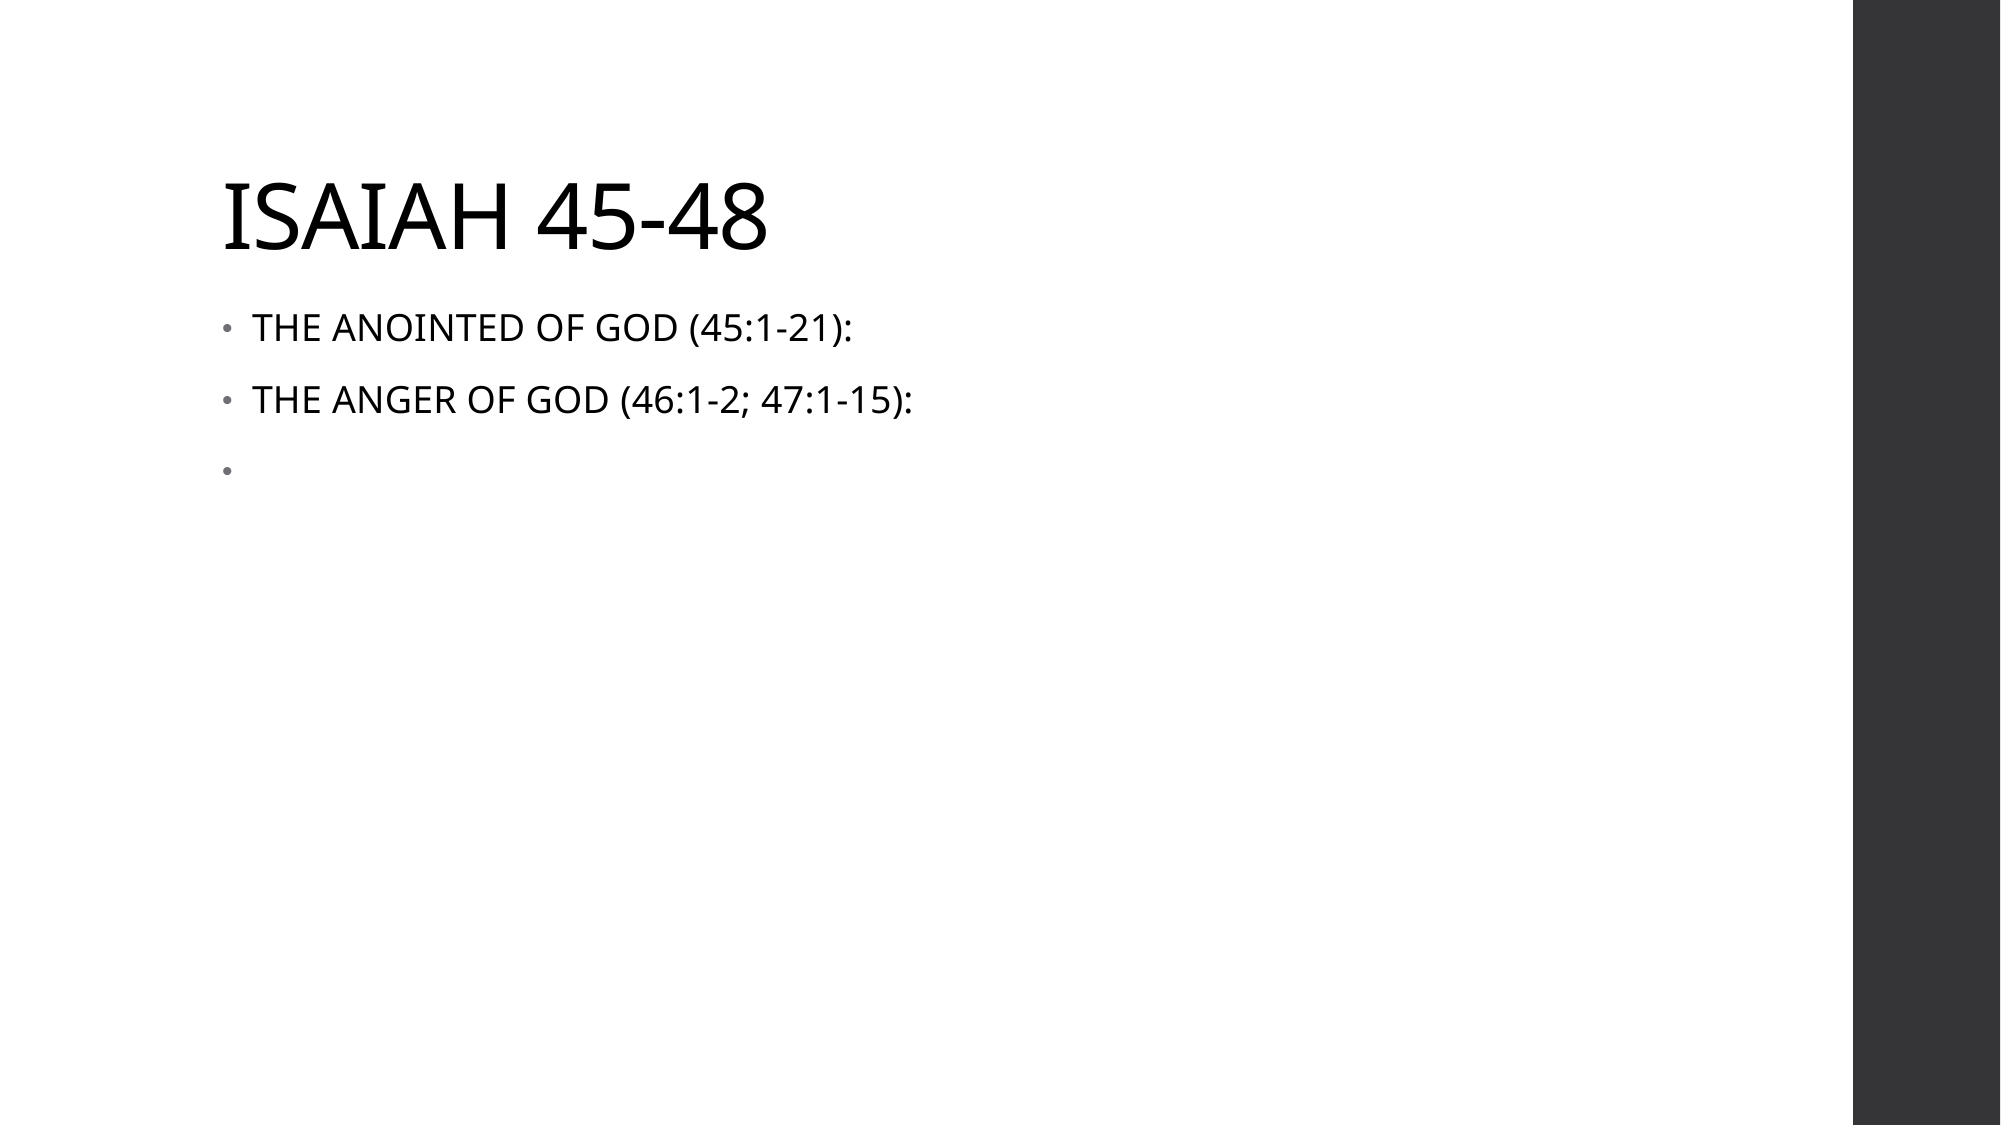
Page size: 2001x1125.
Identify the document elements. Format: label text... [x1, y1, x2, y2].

title ISAIAH 45-48 [206, 60, 1797, 278]
list THE ANOINTED OF GOD (45:1-21): THE ANGER OF GOD (46:1-2; 47:1-15): [206, 299, 1617, 1014]
